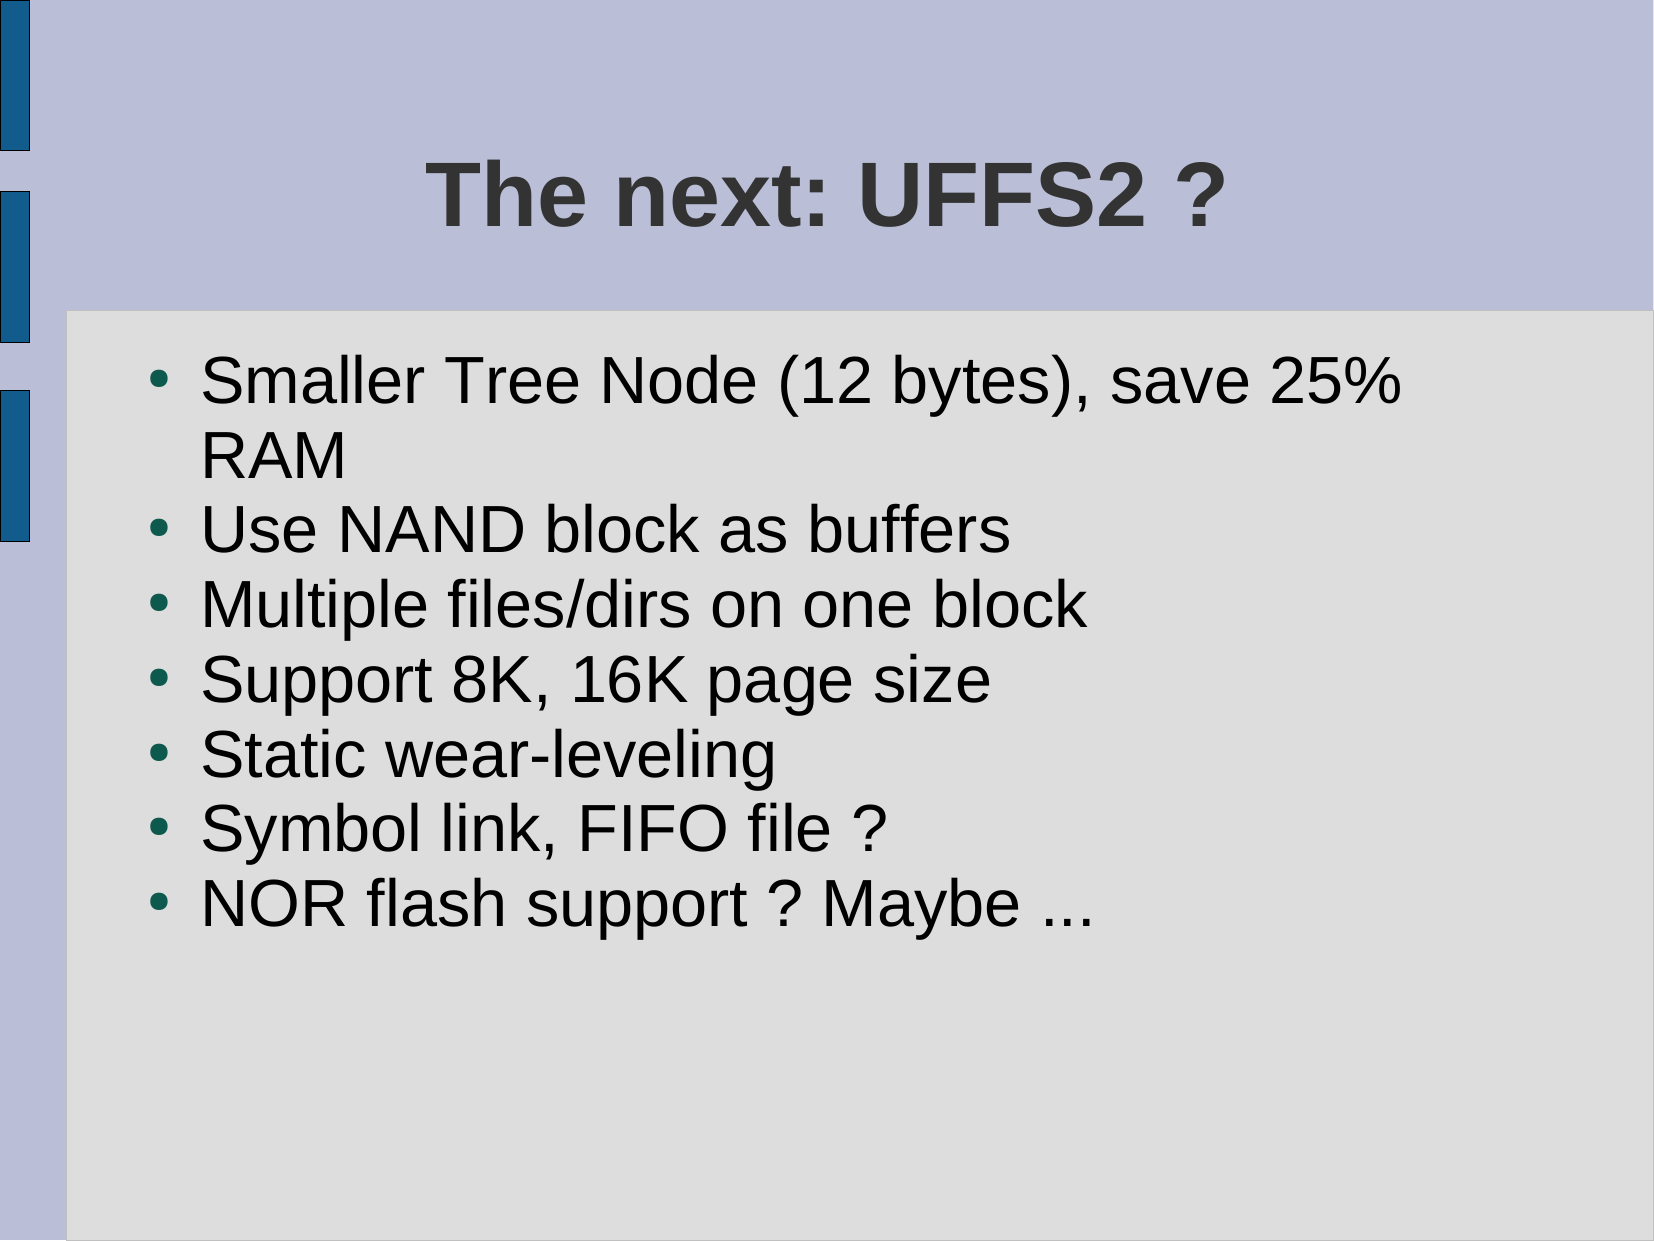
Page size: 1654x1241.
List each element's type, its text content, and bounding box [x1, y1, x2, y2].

title The next: UFFS2 ? [121, 91, 1534, 299]
list Smaller Tree Node (12 bytes), save 25% RAM Use NAND block as buffers Multiple files/dirs on one block Support 8K, 16K page size Static wear-leveling Symbol link, FIFO file ? NOR flash support ? Maybe ... [129, 342, 1542, 941]
